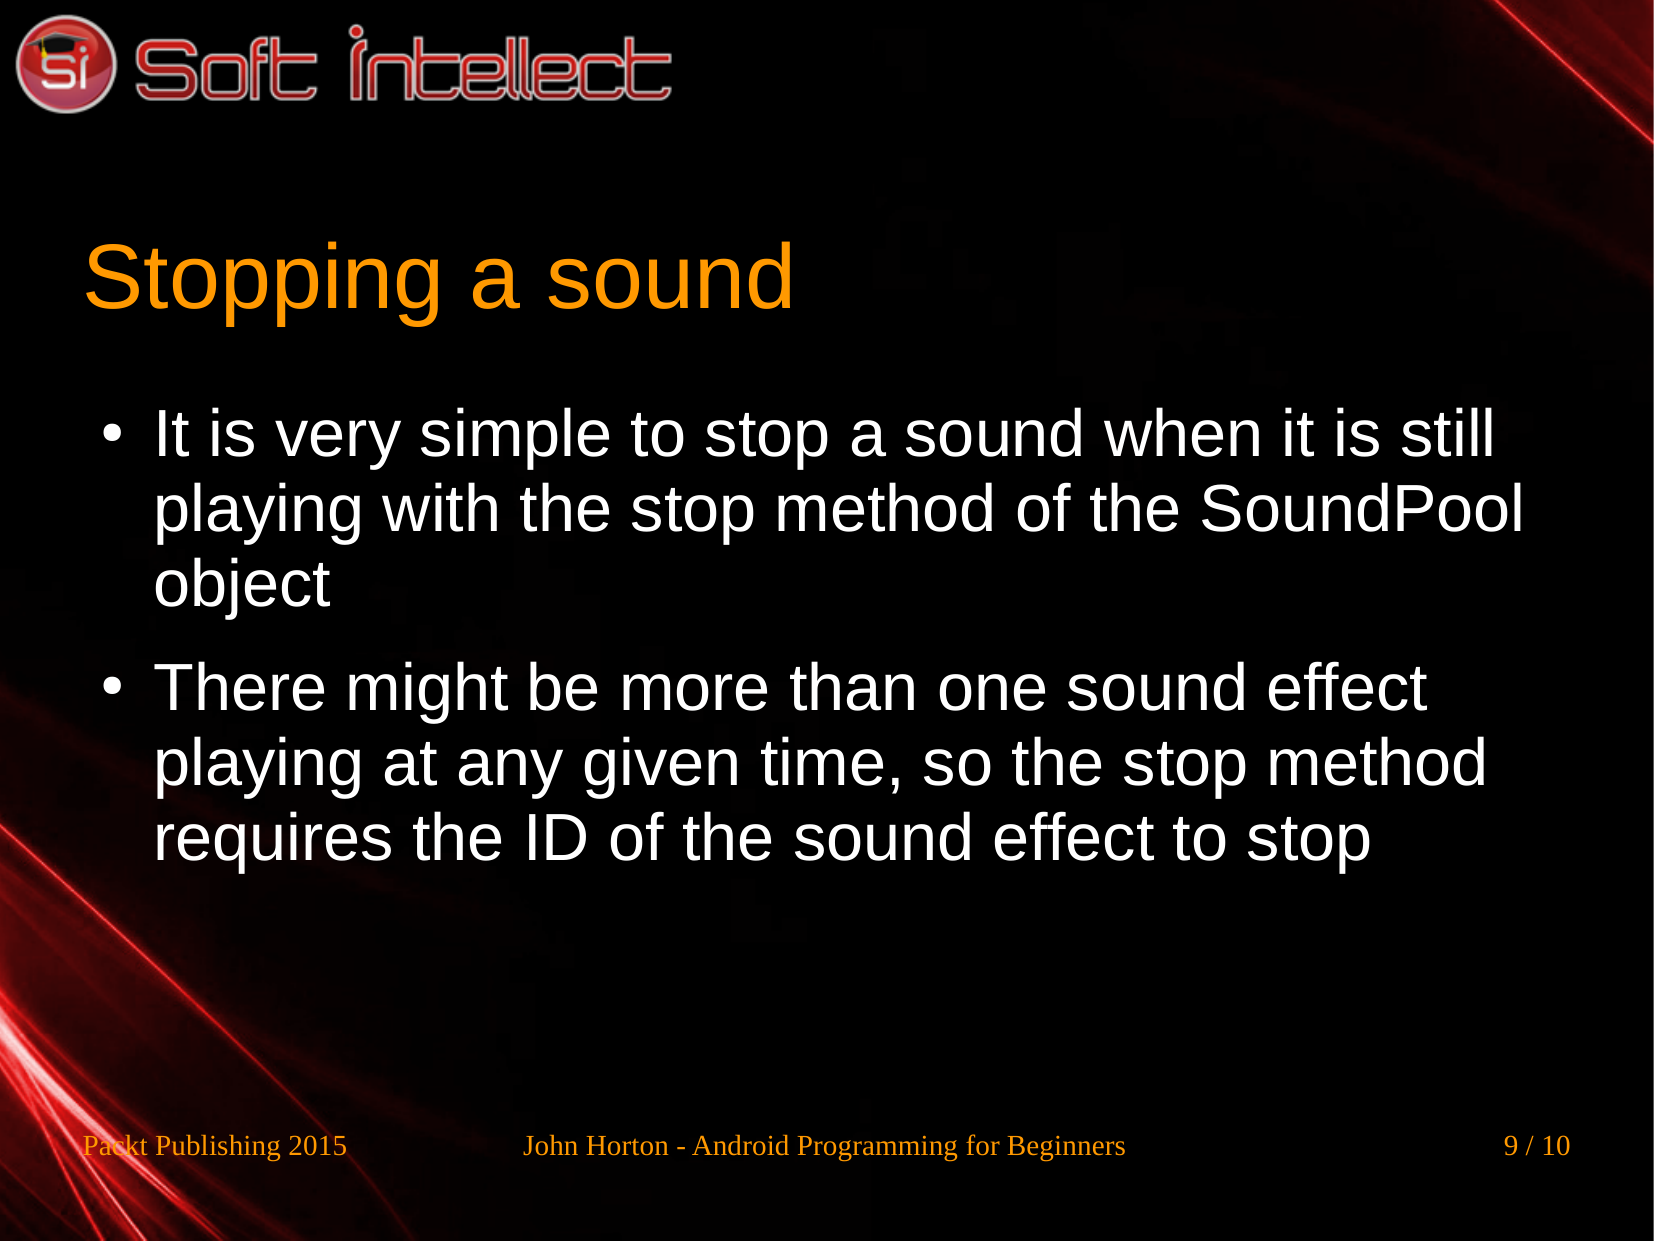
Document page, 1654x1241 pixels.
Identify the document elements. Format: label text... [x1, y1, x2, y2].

picture [0, 0, 1654, 1241]
title Stopping a sound [82, 173, 1571, 381]
list It is very simple to stop a sound when it is still playing with the stop method of the SoundPool object There might be more than one sound effect playing at any given time, so the stop method requires the ID of the sound effect to stop [82, 396, 1571, 1116]
